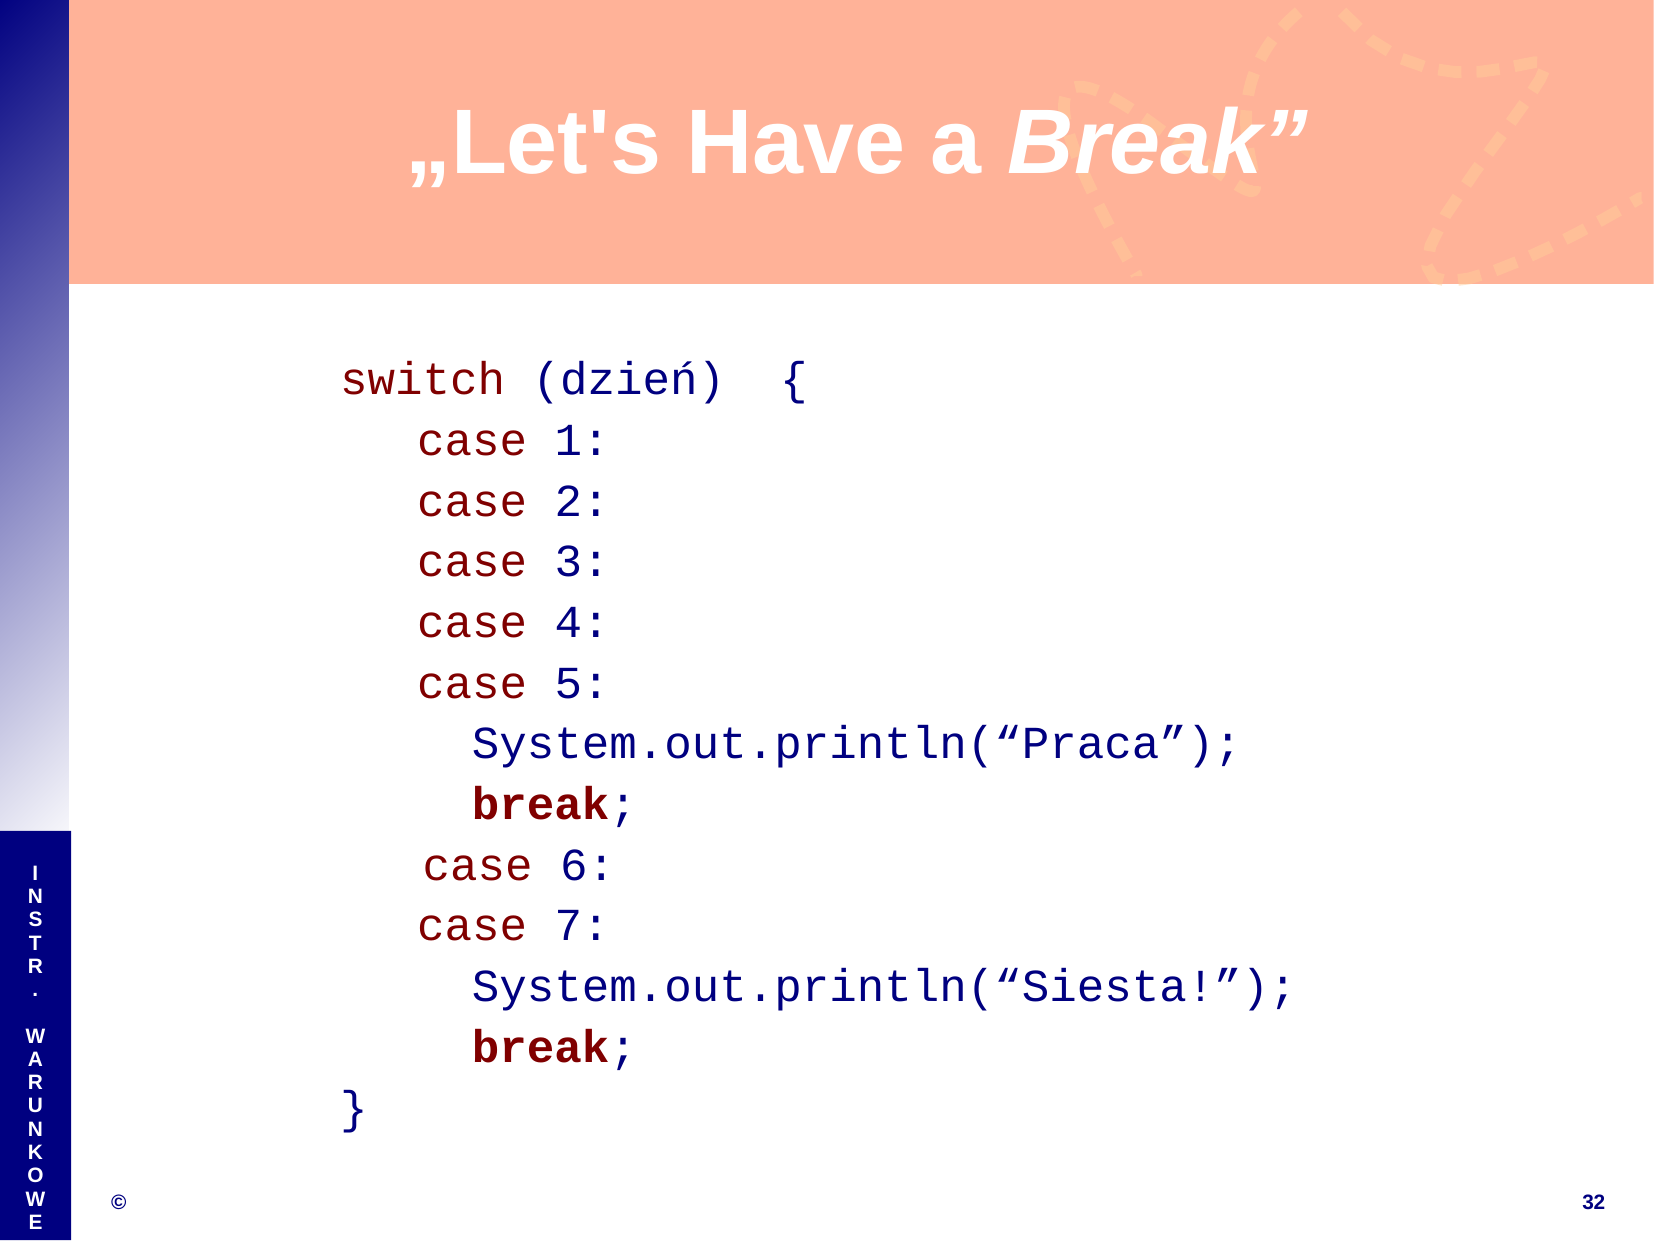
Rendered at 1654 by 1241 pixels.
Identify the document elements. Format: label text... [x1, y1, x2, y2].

title „Let's Have a Break” [97, 37, 1617, 246]
text_box I N S T R . W A R U N K O W E [0, 830, 71, 1241]
list switch (dzień) { case 1: case 2: case 3: case 4: case 5: System.out.println(“Praca”); break; case 6: case 7: System.out.println(“Siesta!”); break; } [322, 356, 1392, 1138]
